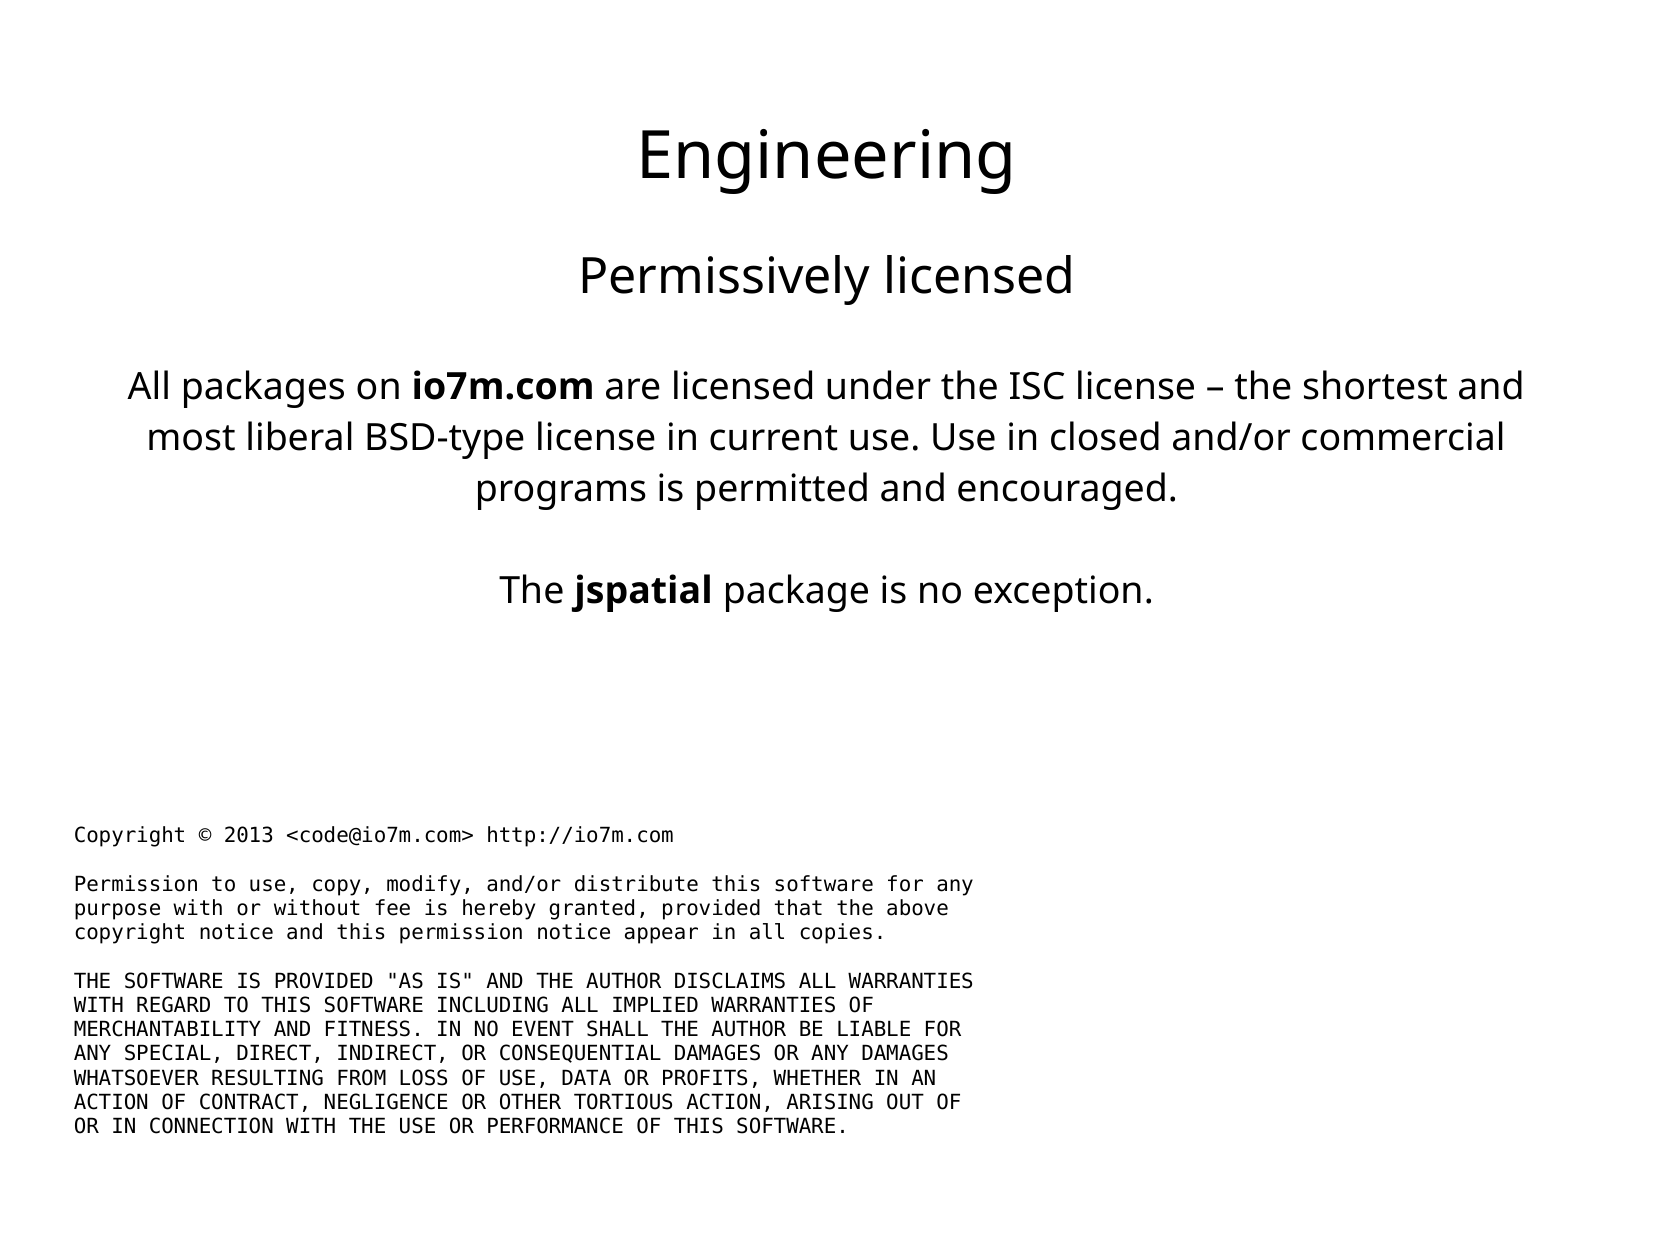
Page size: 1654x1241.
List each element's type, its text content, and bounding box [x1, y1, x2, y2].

text_box Copyright © 2013 <code@io7m.com> http://io7m.com Permission to use, copy, modify, and/or distribute this software for any purpose with or without fee is hereby granted, provided that the above copyright notice and this permission notice appear in all copies. THE SOFTWARE IS PROVIDED "AS IS" AND THE AUTHOR DISCLAIMS ALL WARRANTIES WITH REGARD TO THIS SOFTWARE INCLUDING ALL IMPLIED WARRANTIES OF MERCHANTABILITY AND FITNESS. IN NO EVENT SHALL THE AUTHOR BE LIABLE FOR ANY SPECIAL, DIRECT, INDIRECT, OR CONSEQUENTIAL DAMAGES OR ANY DAMAGES WHATSOEVER RESULTING FROM LOSS OF USE, DATA OR PROFITS, WHETHER IN AN ACTION OF CONTRACT, NEGLIGENCE OR OTHER TORTIOUS ACTION, ARISING OUT OF OR IN CONNECTION WITH THE USE OR PERFORMANCE OF THIS SOFTWARE. [59, 815, 1040, 1193]
subtitle Permissively licensed All packages on io7m.com are licensed under the ISC license – the shortest and most liberal BSD-type license in current use. Use in closed and/or commercial programs is permitted and encouraged. The jspatial package is no exception. [82, 49, 1571, 1010]
